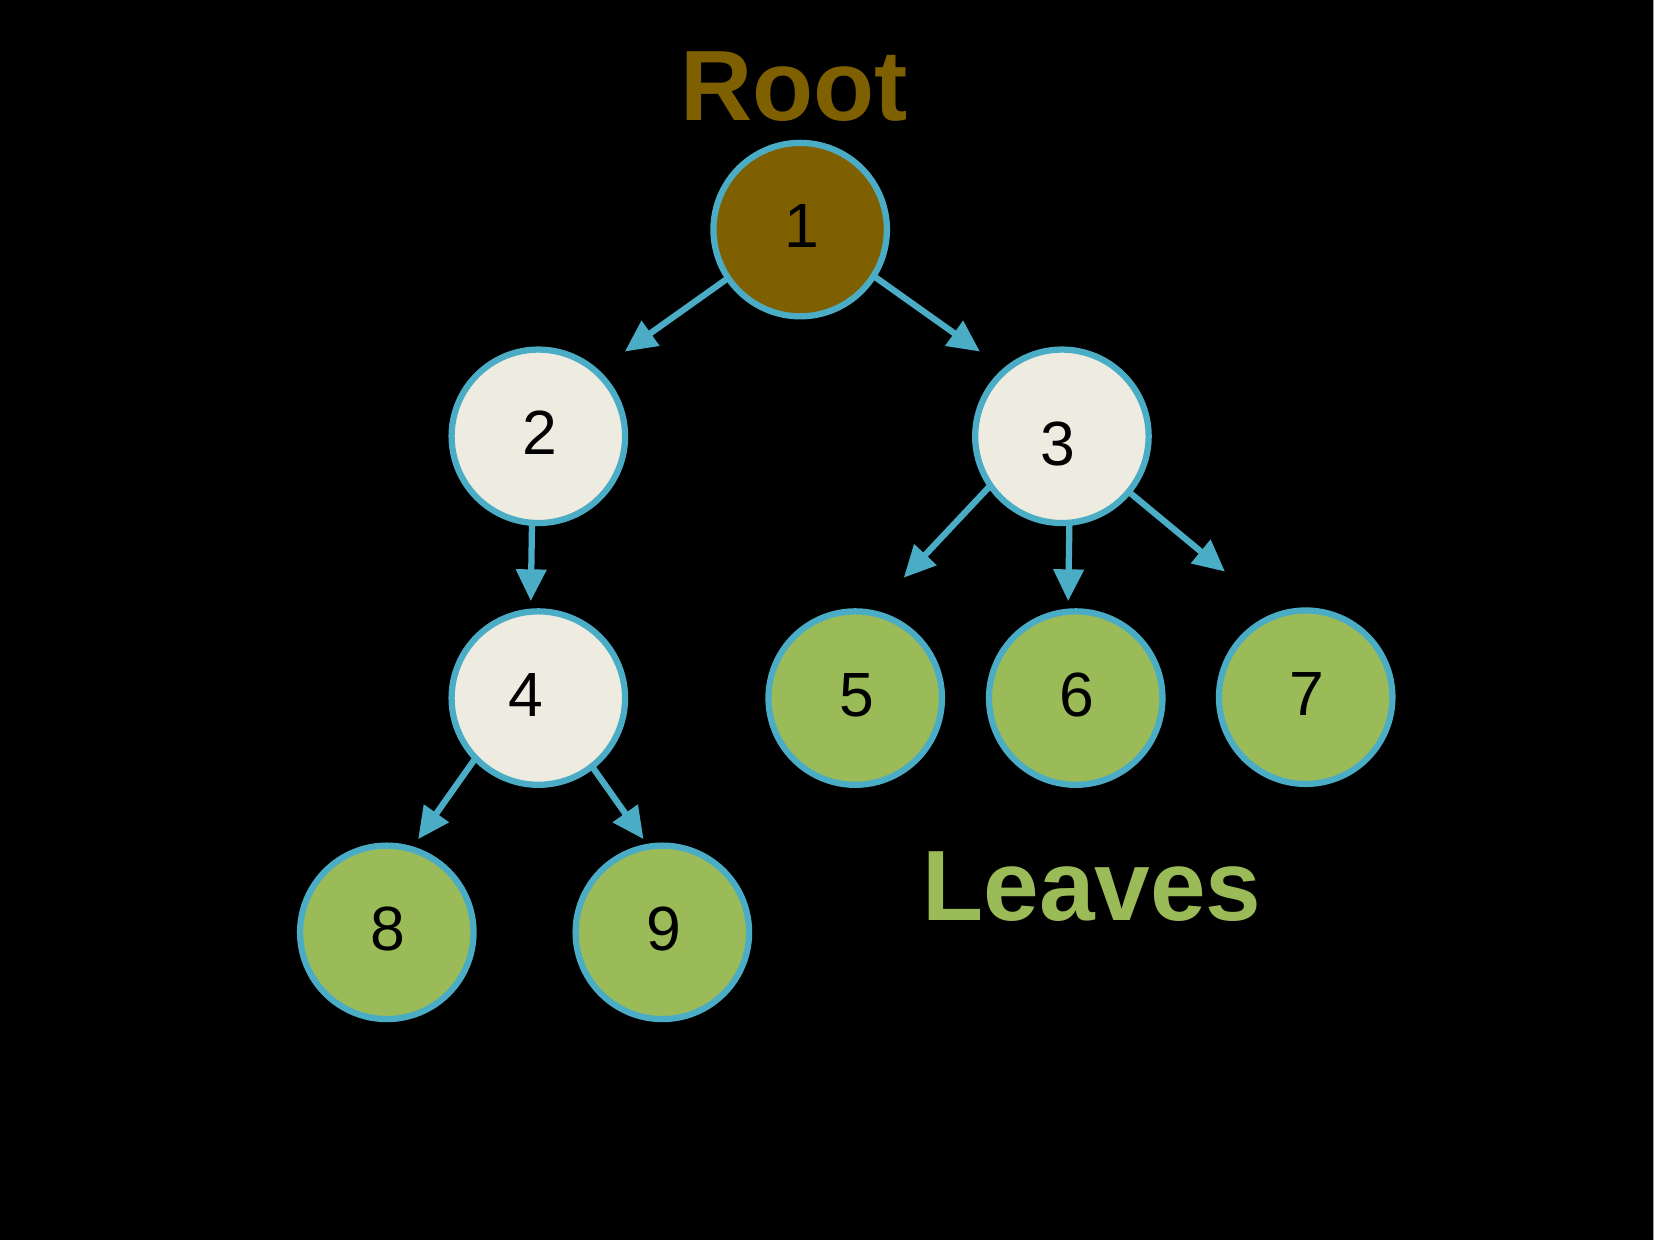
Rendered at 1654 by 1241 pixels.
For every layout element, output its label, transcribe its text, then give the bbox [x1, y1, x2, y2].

text_box 5 [824, 638, 959, 722]
text_box [300, 845, 450, 1020]
text_box [768, 611, 918, 722]
text_box [975, 349, 1134, 524]
text_box [451, 611, 626, 785]
text_box [1218, 610, 1370, 722]
text_box 6 [1044, 638, 1150, 722]
text_box [713, 239, 879, 317]
text_box 3 [1025, 387, 1200, 513]
text_box 1 [769, 239, 904, 267]
text_box [1150, 653, 1163, 722]
text_box 2 [507, 377, 671, 503]
text_box [451, 349, 602, 524]
text_box [575, 868, 604, 997]
text_box [988, 611, 1139, 722]
text_box Root [112, 0, 1475, 239]
text_box 8 [355, 873, 490, 999]
text_box 7 [1274, 638, 1449, 722]
text_box 4 [493, 638, 599, 765]
text_box Leaves [604, 722, 1580, 1039]
